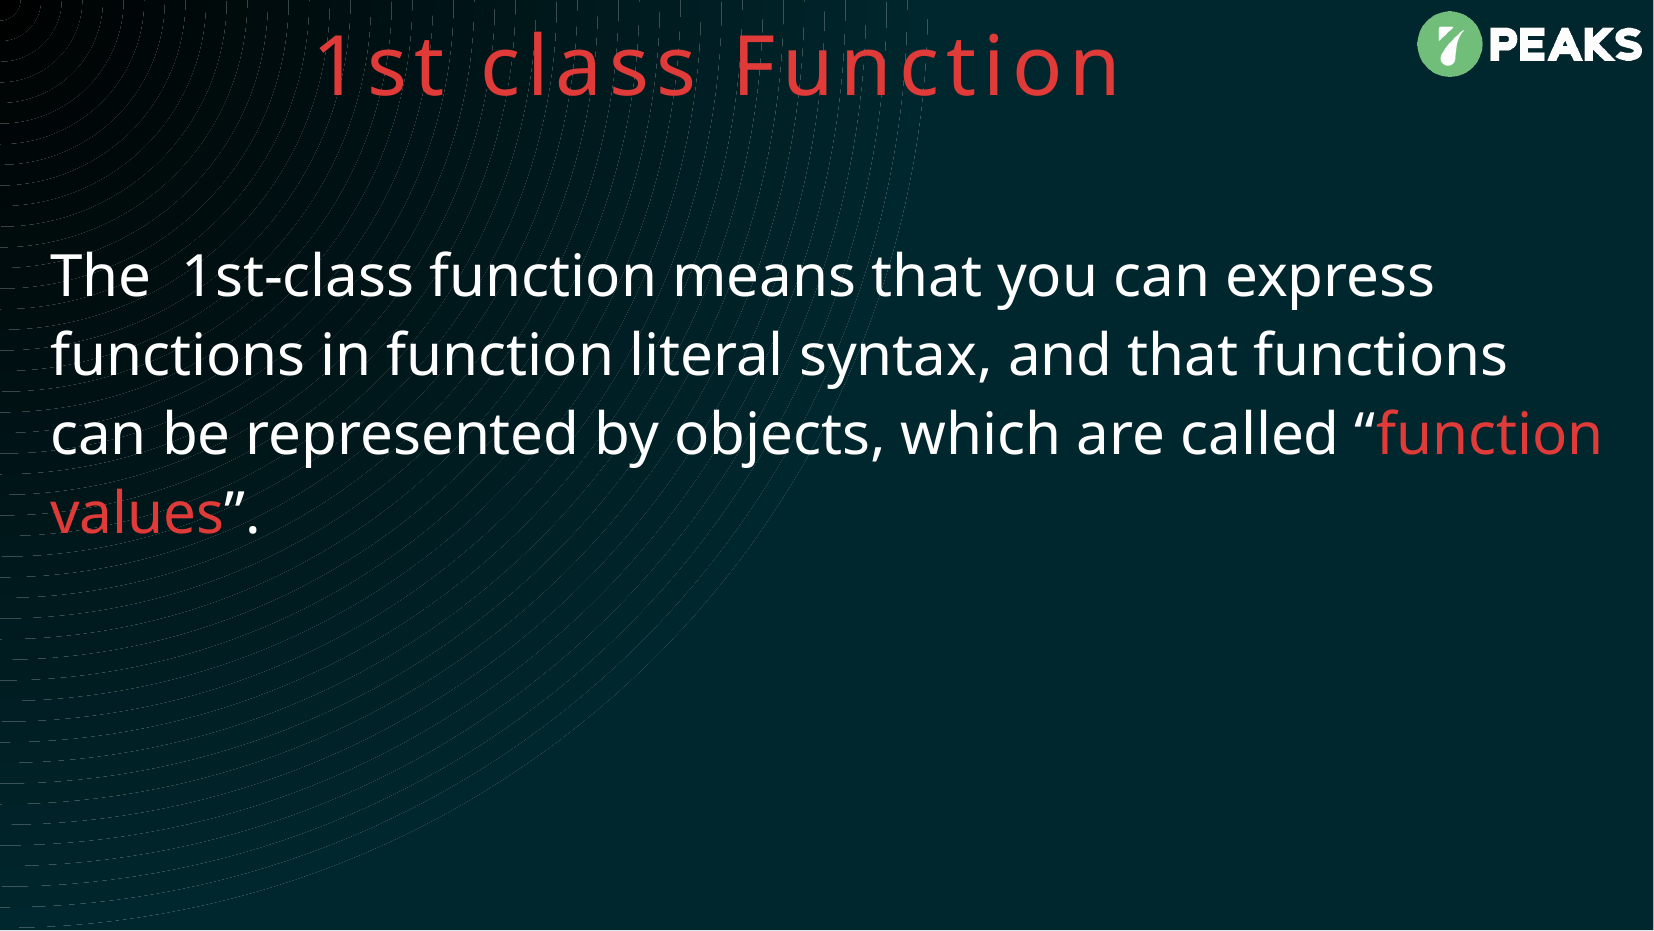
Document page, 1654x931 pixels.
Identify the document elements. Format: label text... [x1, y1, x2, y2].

picture [1417, 11, 1642, 77]
text_box 1st class Function [298, 0, 1356, 142]
text_box The 1st-class function means that you can express functions in function literal syntax, and that functions can be represented by objects, which are called “function values”. [35, 226, 1623, 704]
